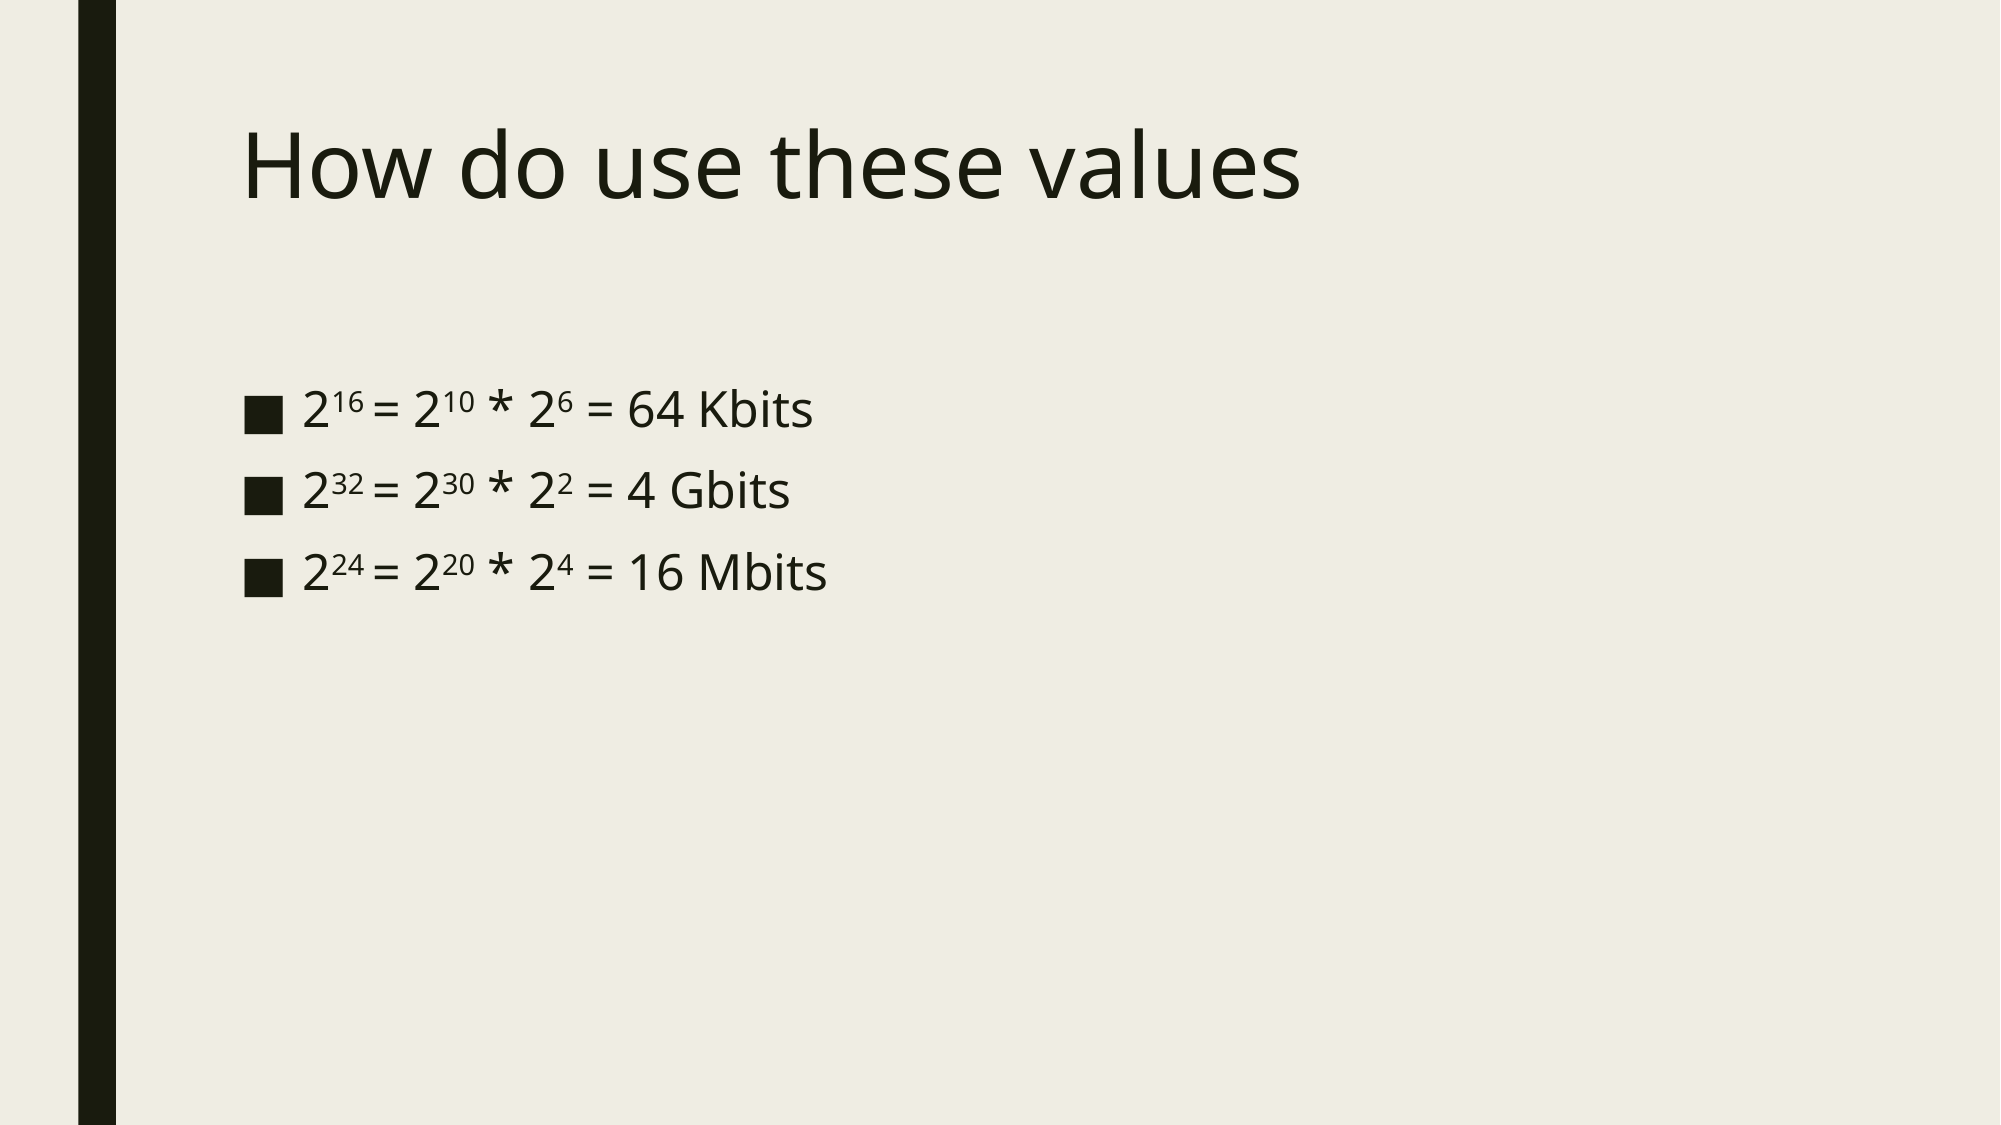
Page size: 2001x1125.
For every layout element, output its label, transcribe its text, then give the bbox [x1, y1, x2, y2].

title How do use these values [225, 112, 1800, 357]
list 216 = 210 * 26 = 64 Kbits 232 = 230 * 22 = 4 Gbits 224 = 220 * 24 = 16 Mbits [225, 375, 1800, 963]
